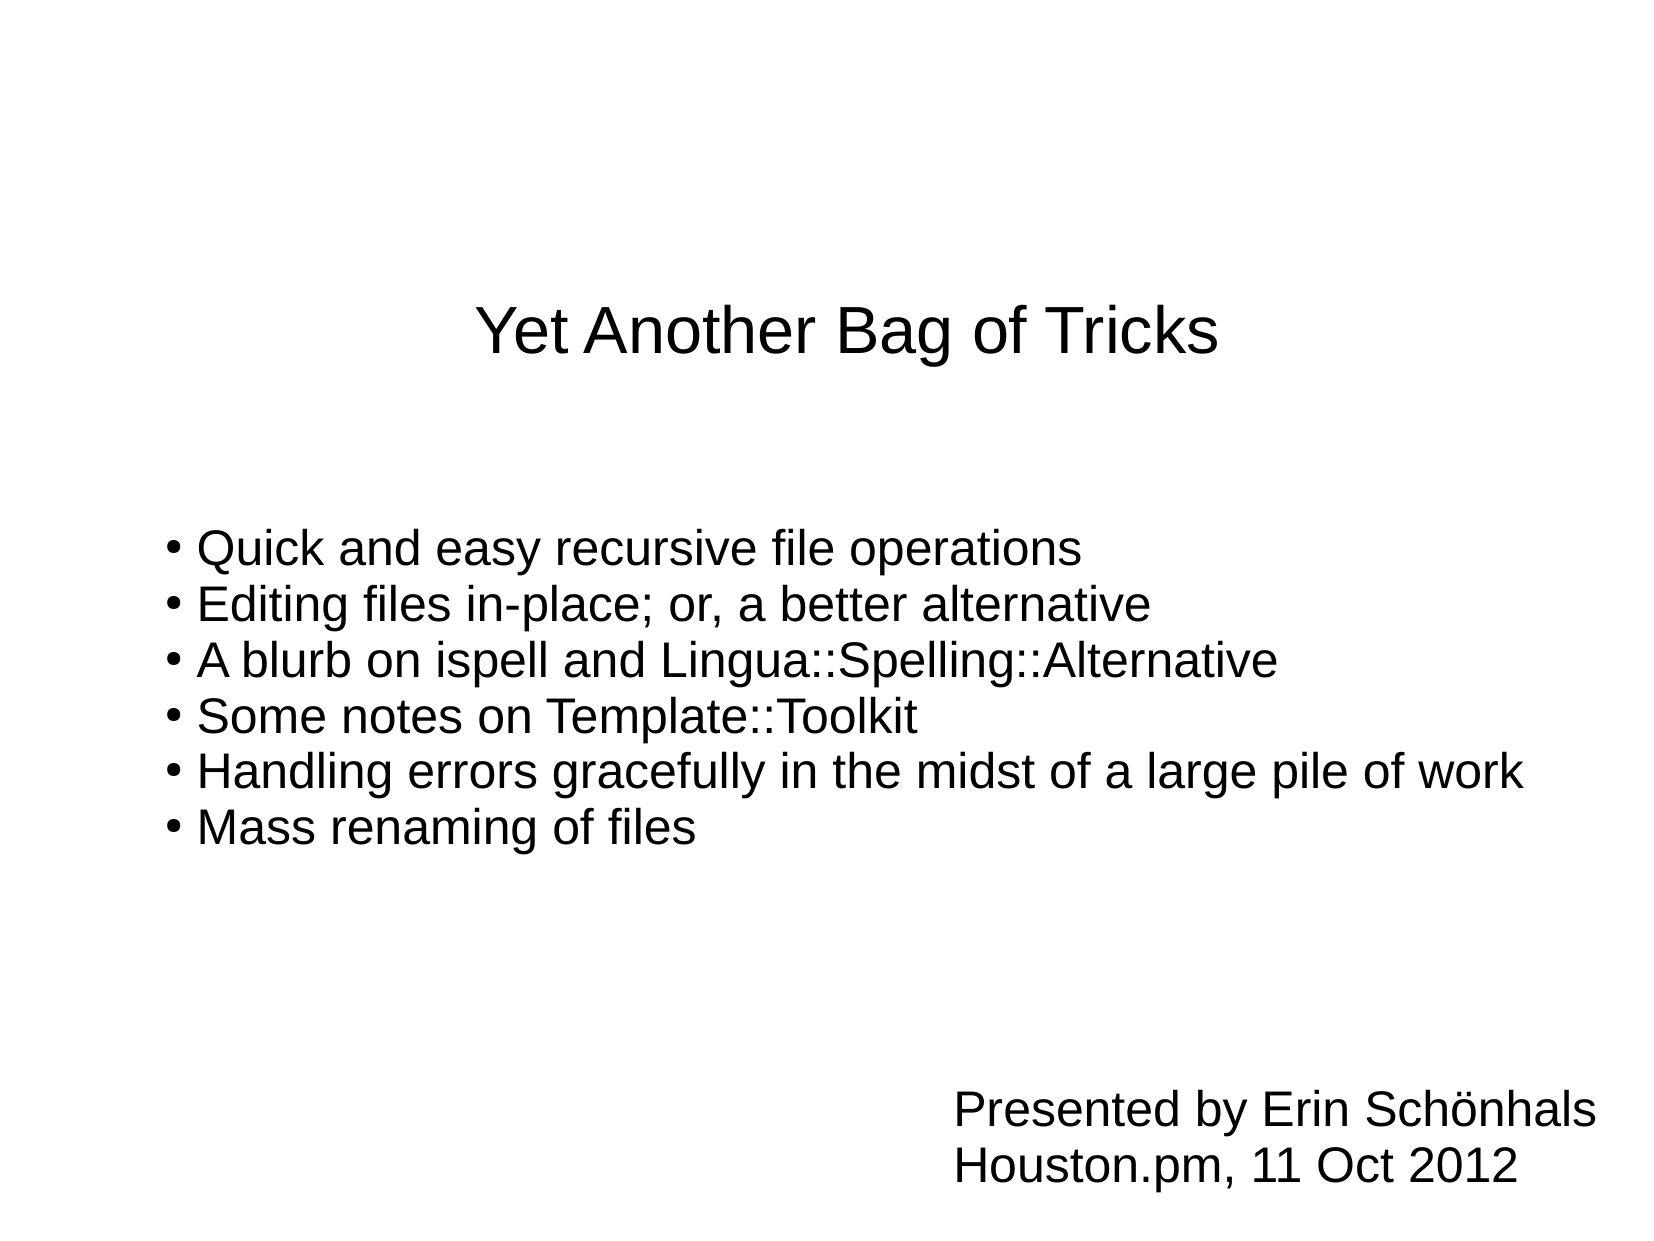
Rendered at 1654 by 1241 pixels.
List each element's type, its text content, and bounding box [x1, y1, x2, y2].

text_box Quick and easy recursive file operations Editing files in-place; or, a better alternative A blurb on ispell and Lingua::Spelling::Alternative Some notes on Template::Toolkit Handling errors gracefully in the midst of a large pile of work Mass renaming of files [150, 513, 1541, 863]
text_box Presented by Erin Schönhals Houston.pm, 11 Oct 2012 [938, 1073, 1613, 1201]
text_box Yet Another Bag of Tricks [460, 285, 1238, 376]
